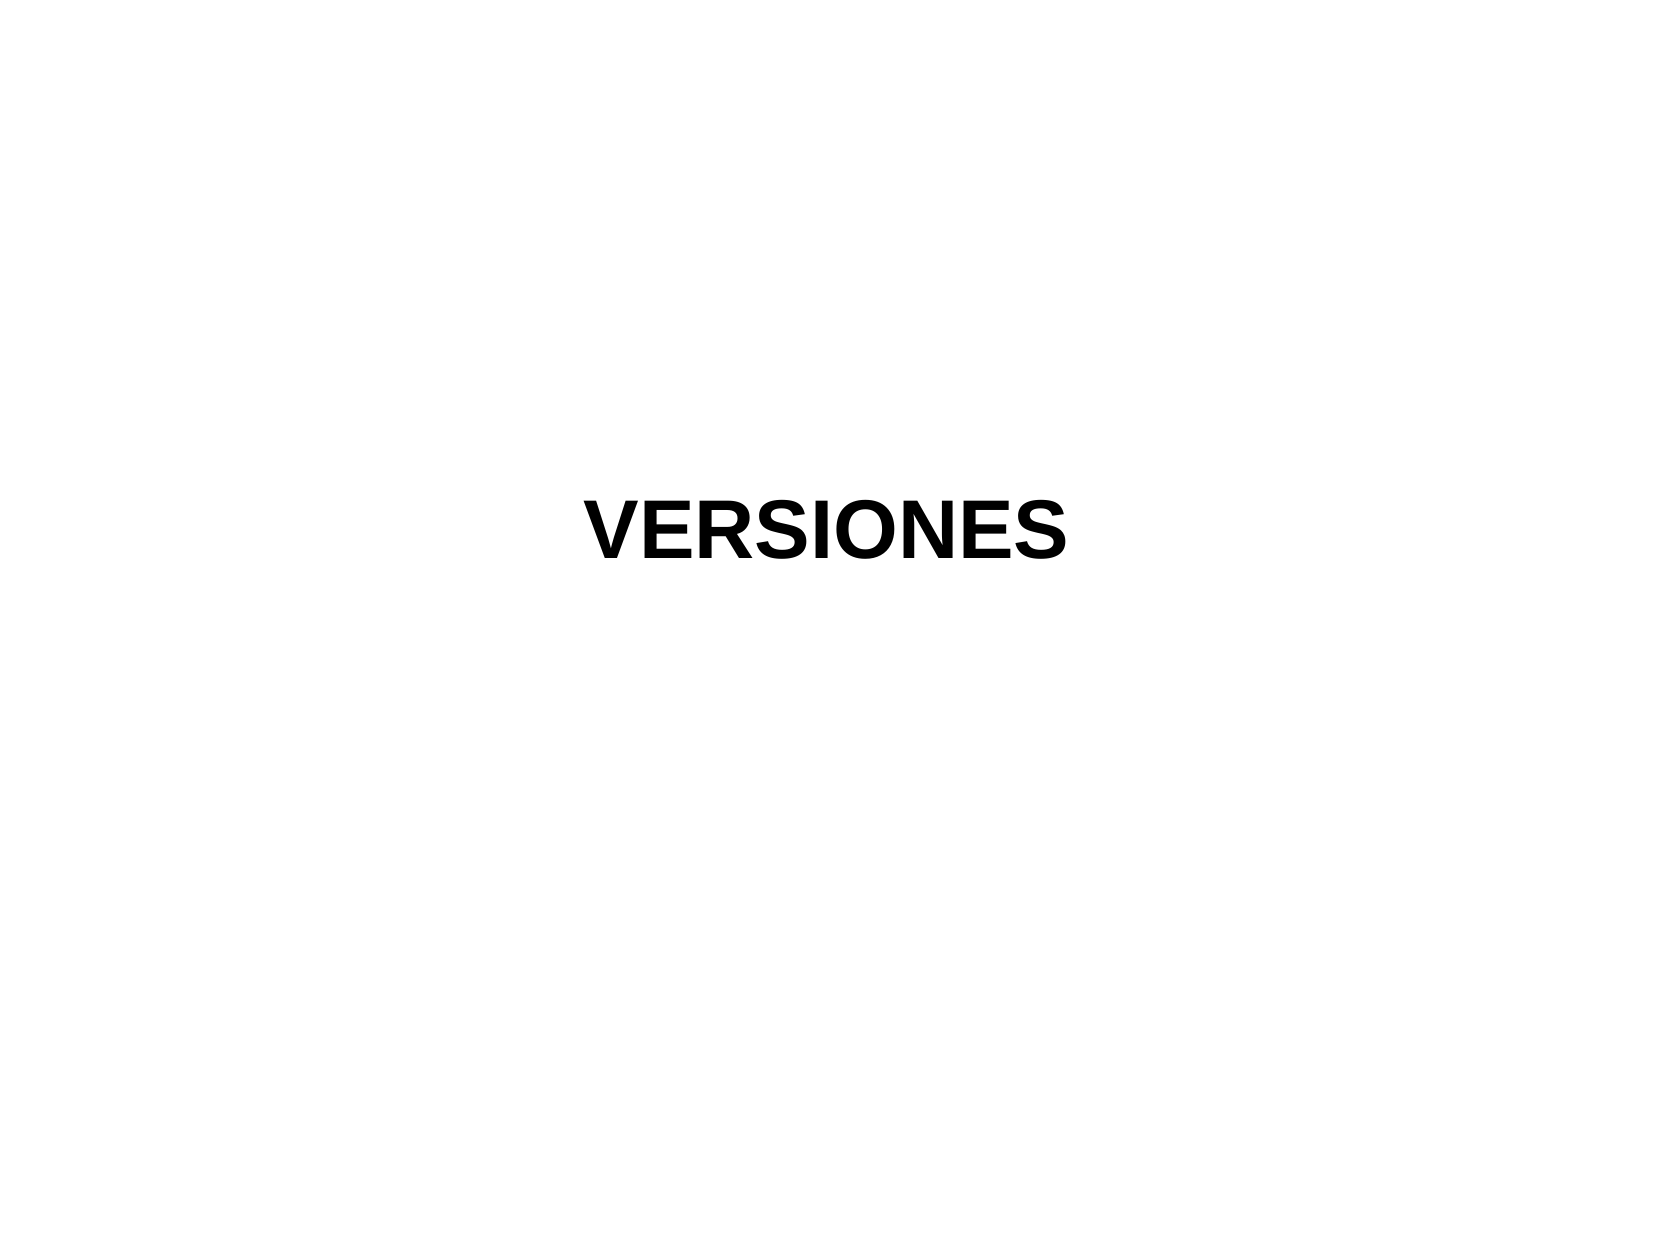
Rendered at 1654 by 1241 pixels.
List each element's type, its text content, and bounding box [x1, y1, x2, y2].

subtitle VERSIONES [82, 49, 1571, 1010]
